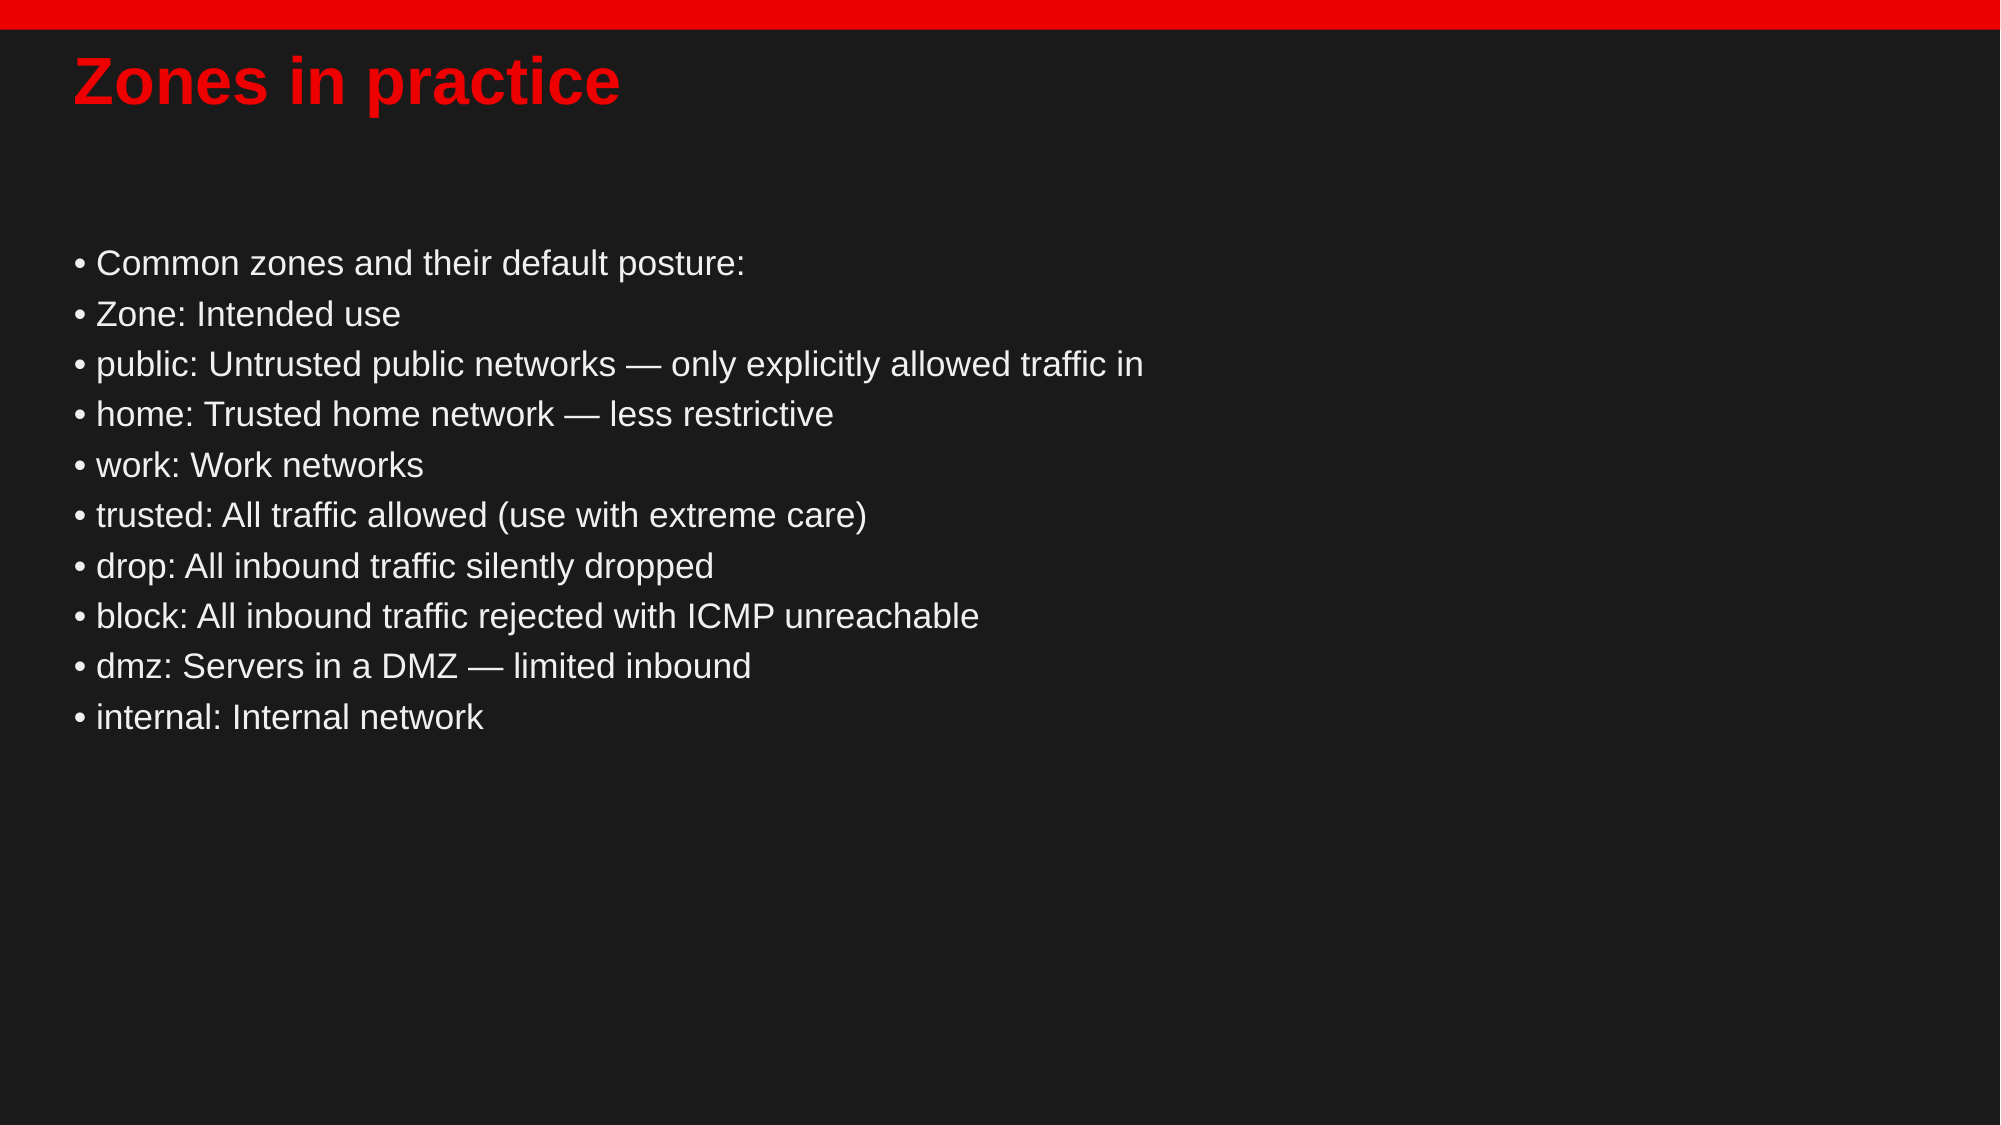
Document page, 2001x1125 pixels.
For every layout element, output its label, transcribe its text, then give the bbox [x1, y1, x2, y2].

text_box Zones in practice [59, 36, 1942, 208]
text_box • Common zones and their default posture: • Zone: Intended use • public: Untrusted public networks — only explicitly allowed traffic in • home: Trusted home network — less restrictive • work: Work networks • trusted: All traffic allowed (use with extreme care) • drop: All inbound traffic silently dropped • block: All inbound traffic rejected with ICMP unreachable • dmz: Servers in a DMZ — limited inbound • internal: Internal network [59, 236, 1942, 1037]
text_box [0, 0, 2001, 30]
